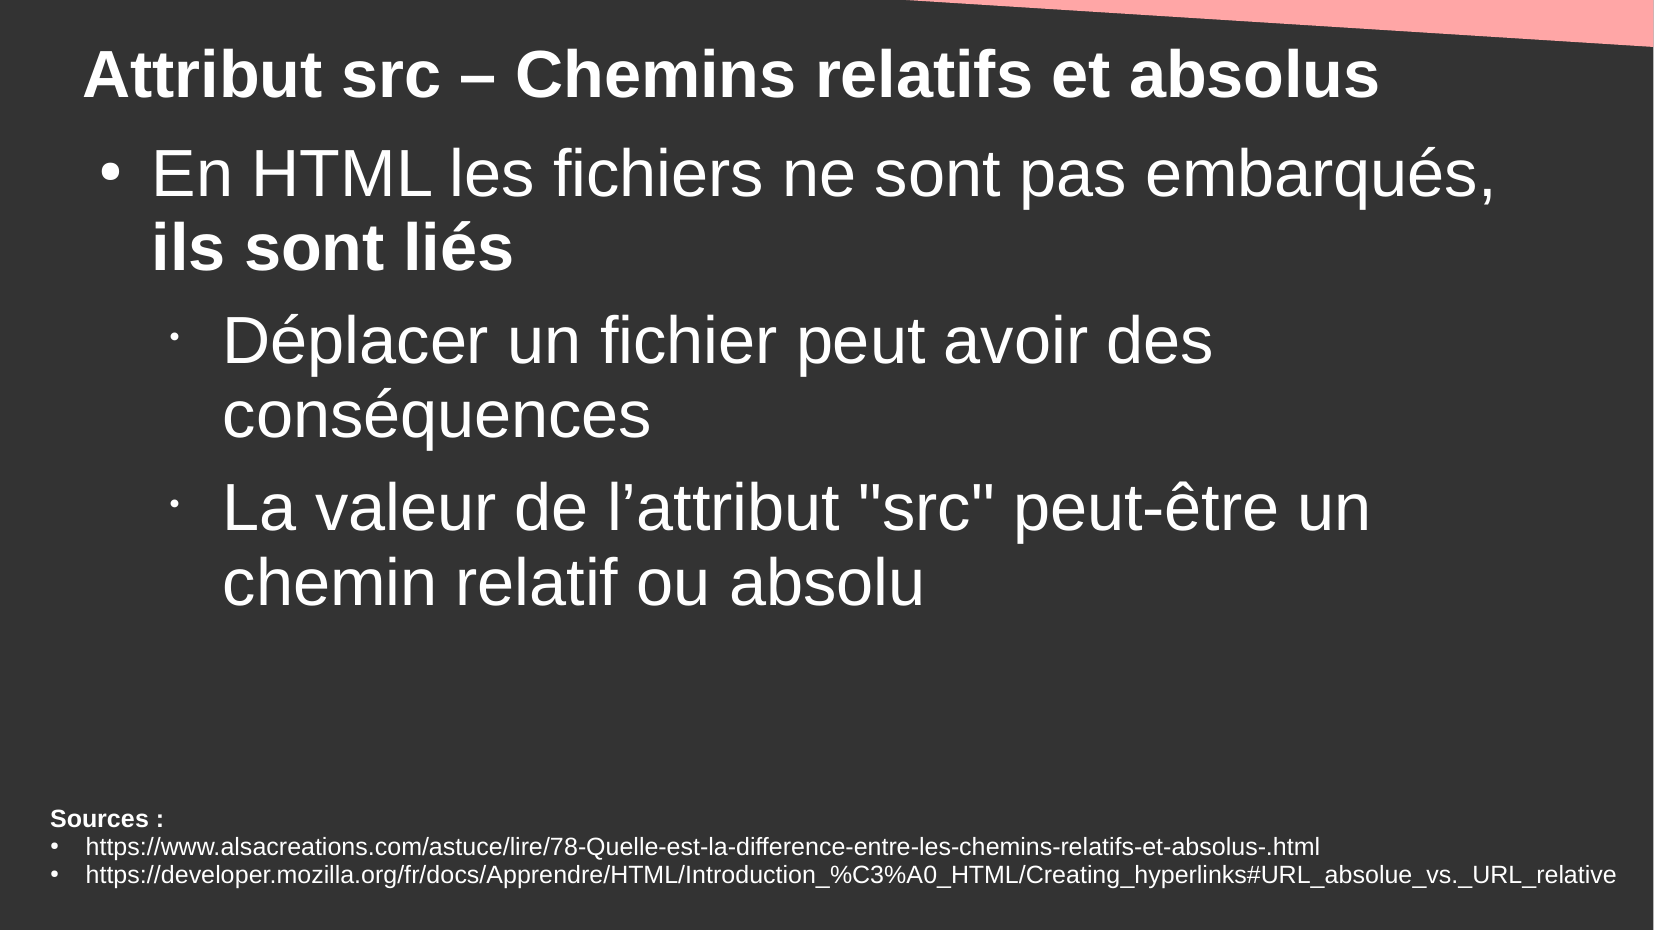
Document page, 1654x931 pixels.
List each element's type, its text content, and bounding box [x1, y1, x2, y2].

title Attribut src – Chemins relatifs et absolus [82, 37, 1571, 122]
list En HTML les fichiers ne sont pas embarqués, ils sont liés Déplacer un fichier peut avoir des conséquences La valeur de l’attribut "src" peut-être un chemin relatif ou absolu [80, 135, 1546, 745]
text_box Sources : https://www.alsacreations.com/astuce/lire/78-Quelle-est-la-difference-entre-les-chemins-relatifs-et-absolus-.html https://developer.mozilla.org/fr/docs/Apprendre/HTML/Introduction_%C3%A0_HTML/Creating_hyperlinks#URL_absolue_vs._URL_relative [35, 797, 1654, 931]
text_box [906, 0, 1654, 47]
